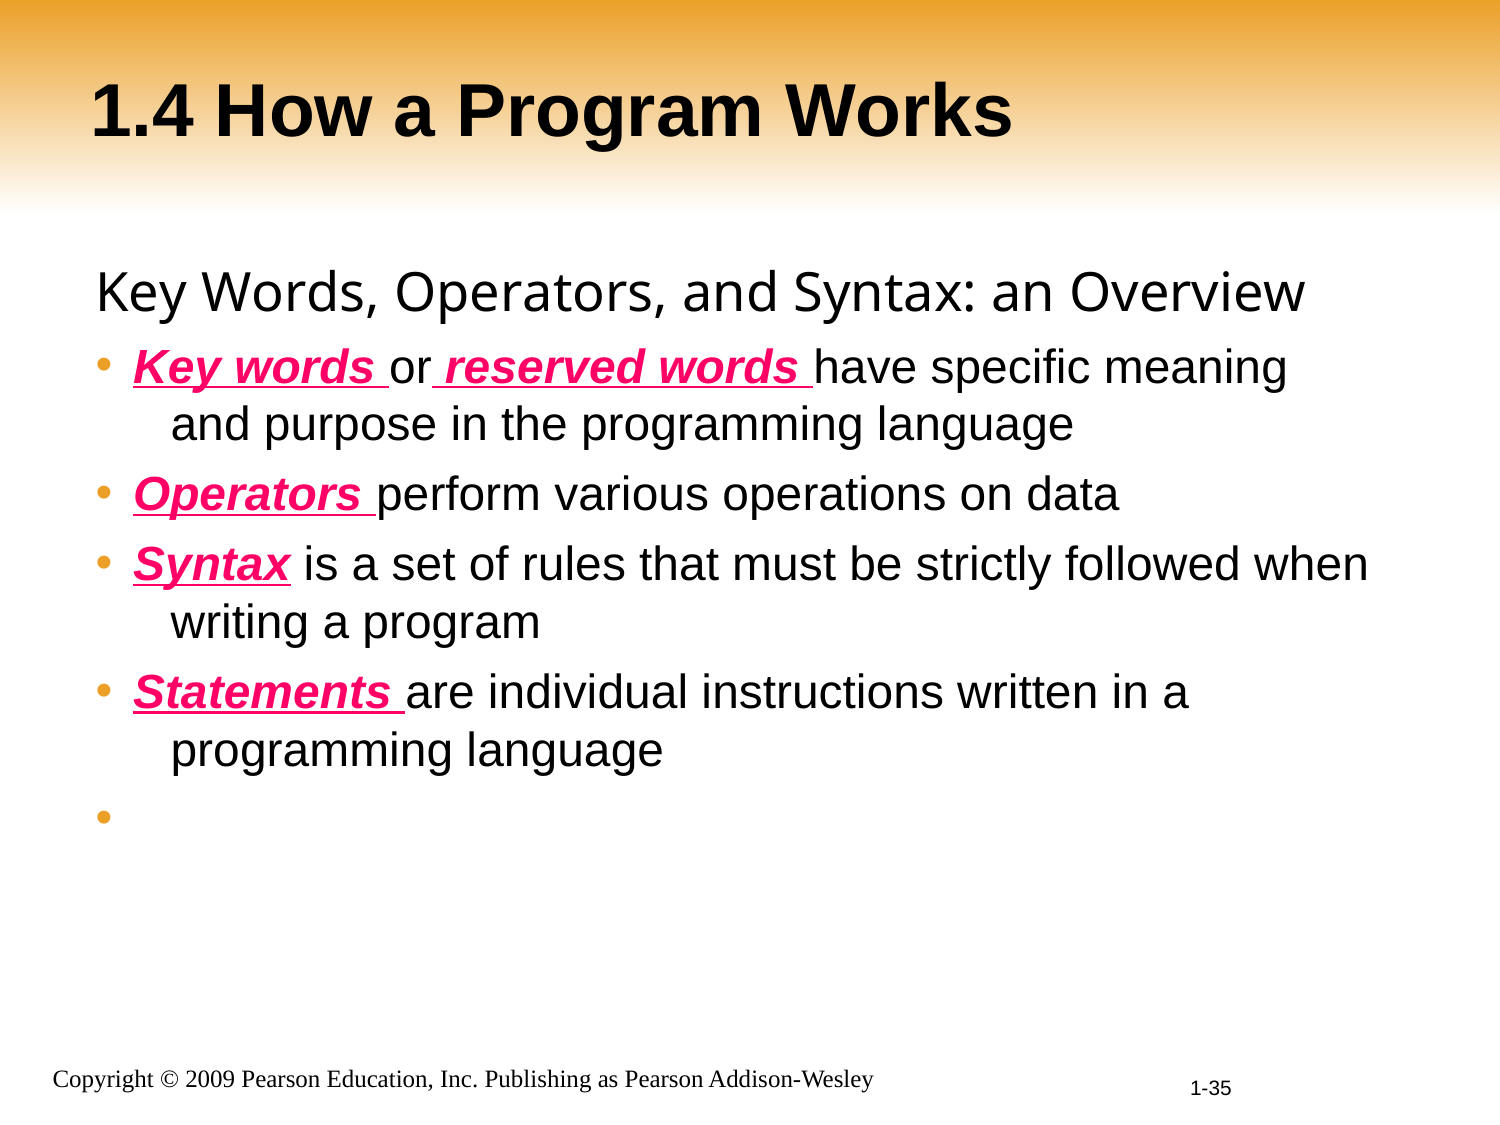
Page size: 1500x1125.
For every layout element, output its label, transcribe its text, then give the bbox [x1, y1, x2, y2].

text_box 1- [1175, 1049, 1488, 1125]
list Key Words, Operators, and Syntax: an Overview Key words or reserved words have specific meaning and purpose in the programming language Operators perform various operations on data Syntax is a set of rules that must be strictly followed when writing a program Statements are individual instructions written in a programming language [62, 249, 1388, 901]
title 1.4 How a Program Works [75, 12, 1438, 201]
